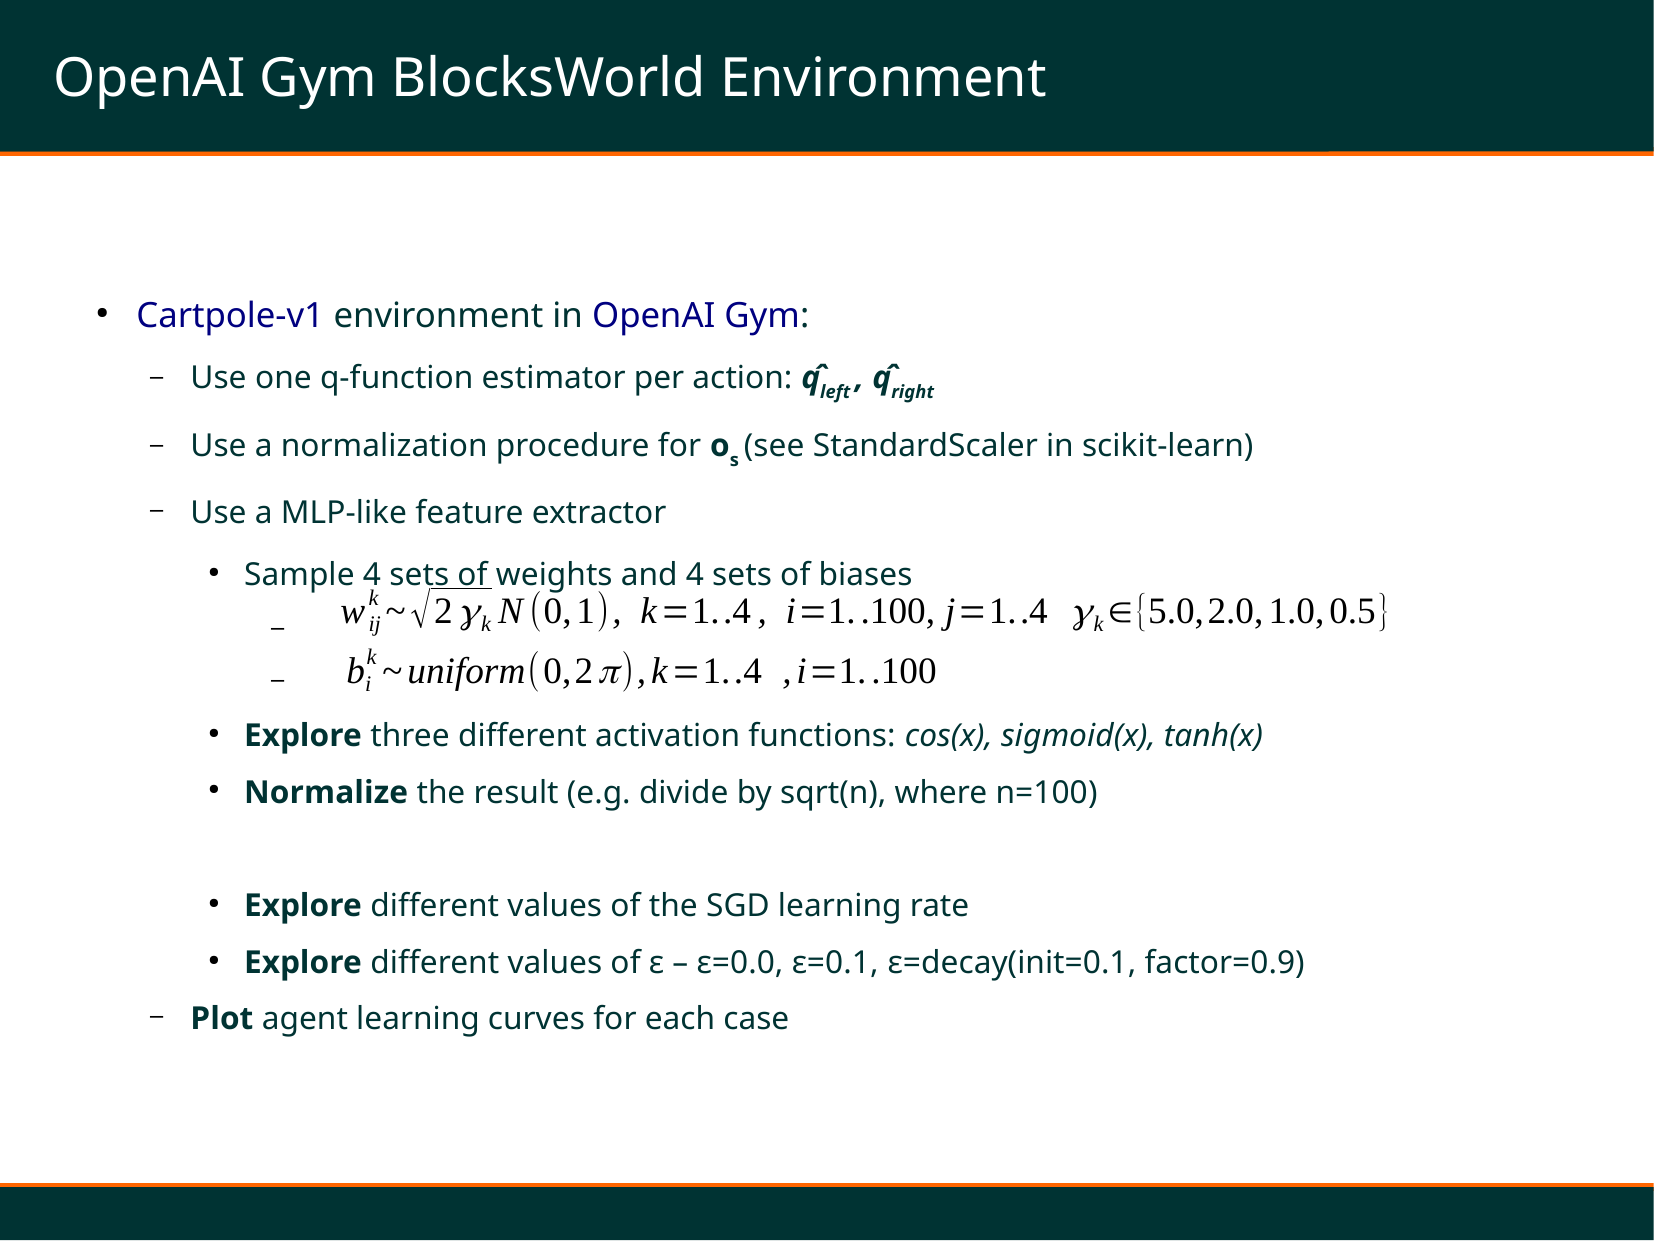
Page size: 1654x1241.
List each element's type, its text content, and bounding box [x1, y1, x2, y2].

chart [334, 585, 1399, 638]
list Cartpole-v1 environment in OpenAI Gym: Use one q-function estimator per action: q̂left , q̂right Use a normalization procedure for os (see StandardScaler in scikit-learn) Use a MLP-like feature extractor Sample 4 sets of weights and 4 sets of biases Explore three different activation functions: cos(x), sigmoid(x), tanh(x) Normalize the result (e.g. divide by sqrt(n), where n=100) Explore different values of the SGD learning rate Explore different values of ε – ε=0.0, ε=0.1, ε=decay(init=0.1, factor=0.9) Plot agent learning curves for each case [82, 290, 1571, 1051]
chart [340, 644, 943, 697]
title OpenAI Gym BlocksWorld Environment [0, 0, 1329, 152]
